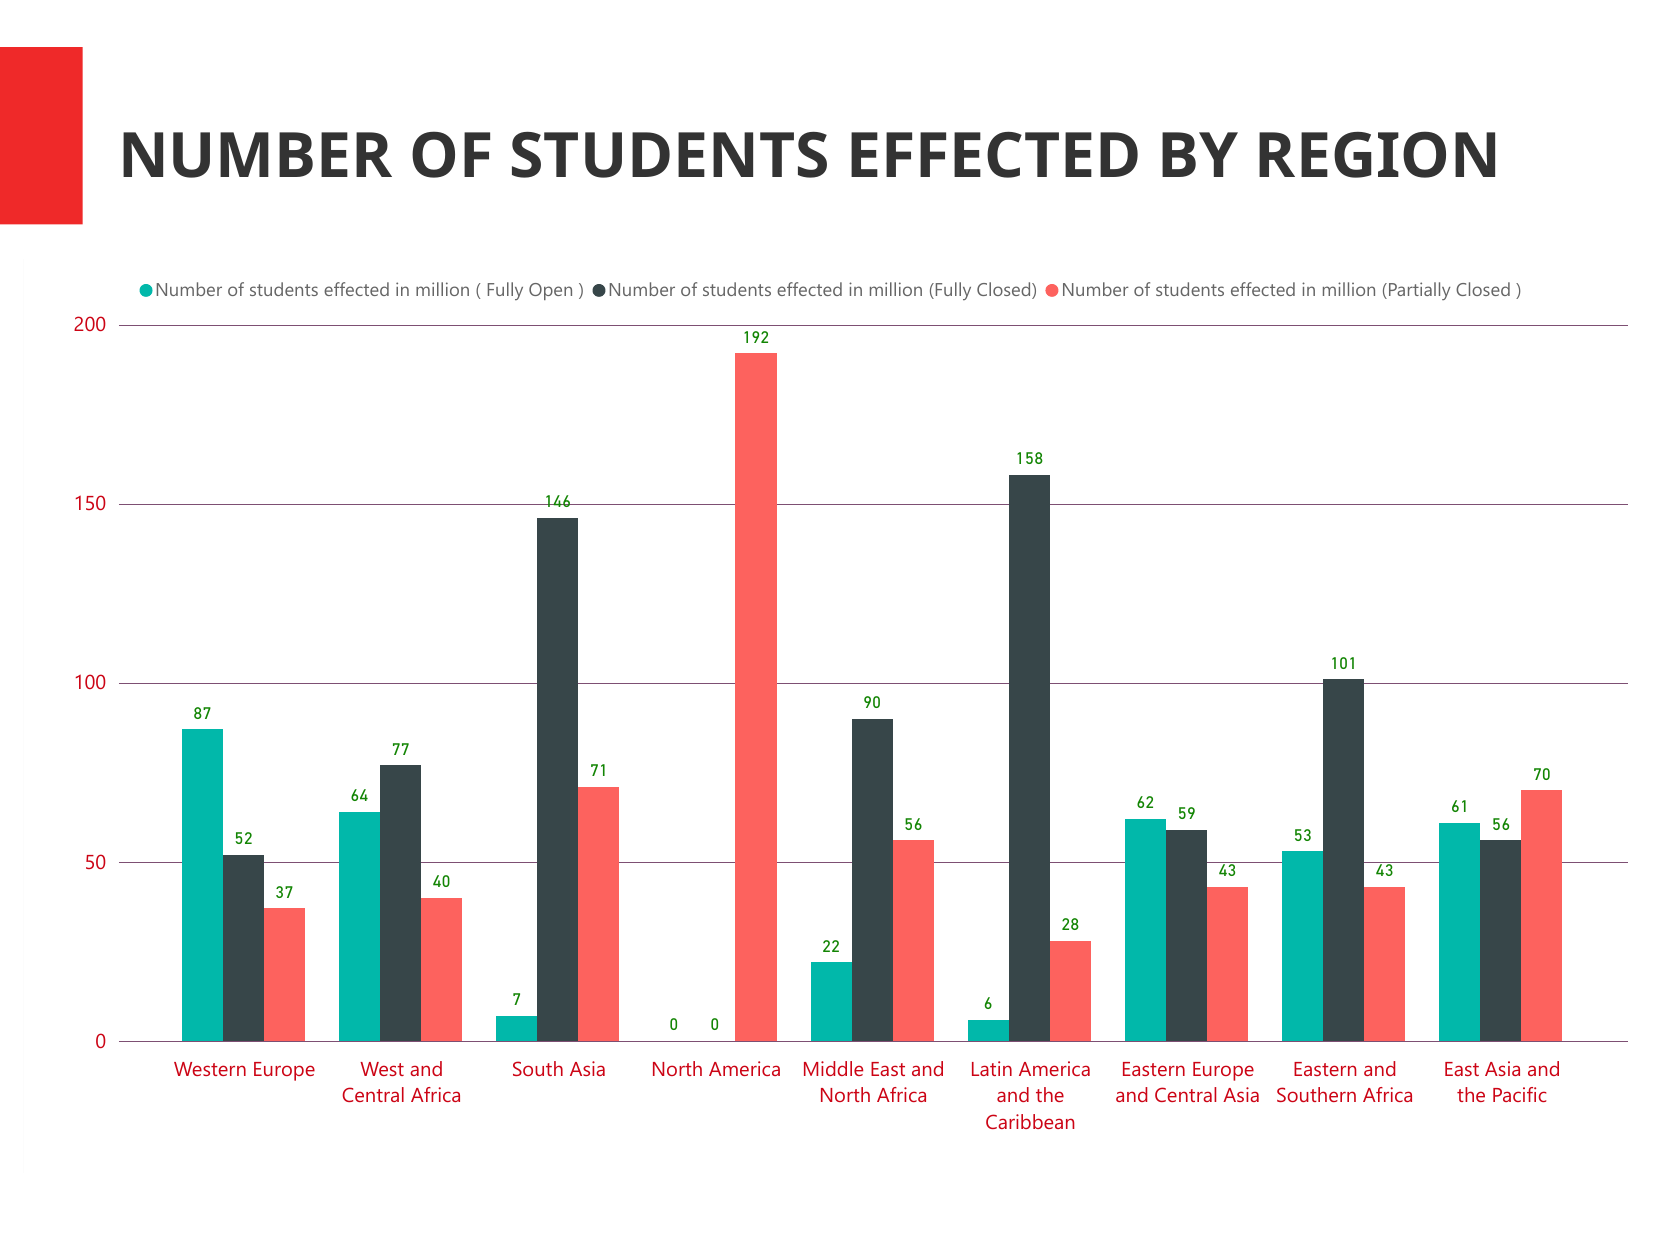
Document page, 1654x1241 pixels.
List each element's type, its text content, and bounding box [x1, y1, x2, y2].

title NUMBER OF STUDENTS EFFECTED BY REGION [118, 49, 1571, 257]
picture [23, 259, 1630, 1173]
